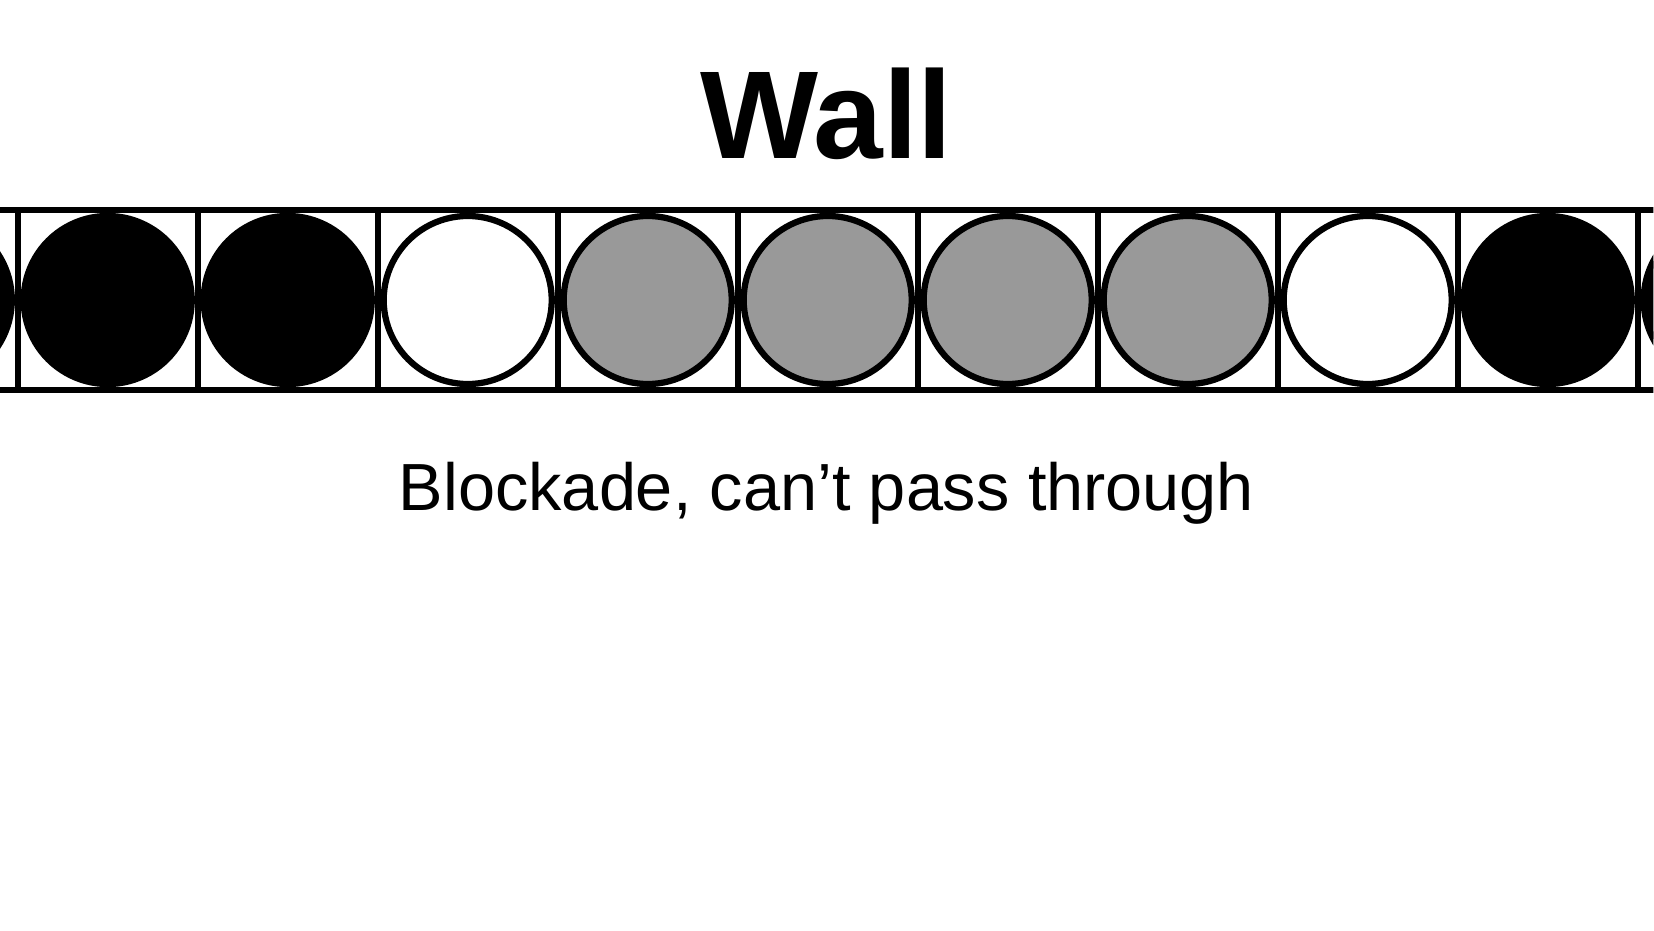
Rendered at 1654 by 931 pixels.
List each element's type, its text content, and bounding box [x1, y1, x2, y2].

subtitle Blockade, can’t pass through [82, 391, 1571, 758]
title Wall [82, 37, 1571, 193]
text_box [0, 210, 1654, 391]
